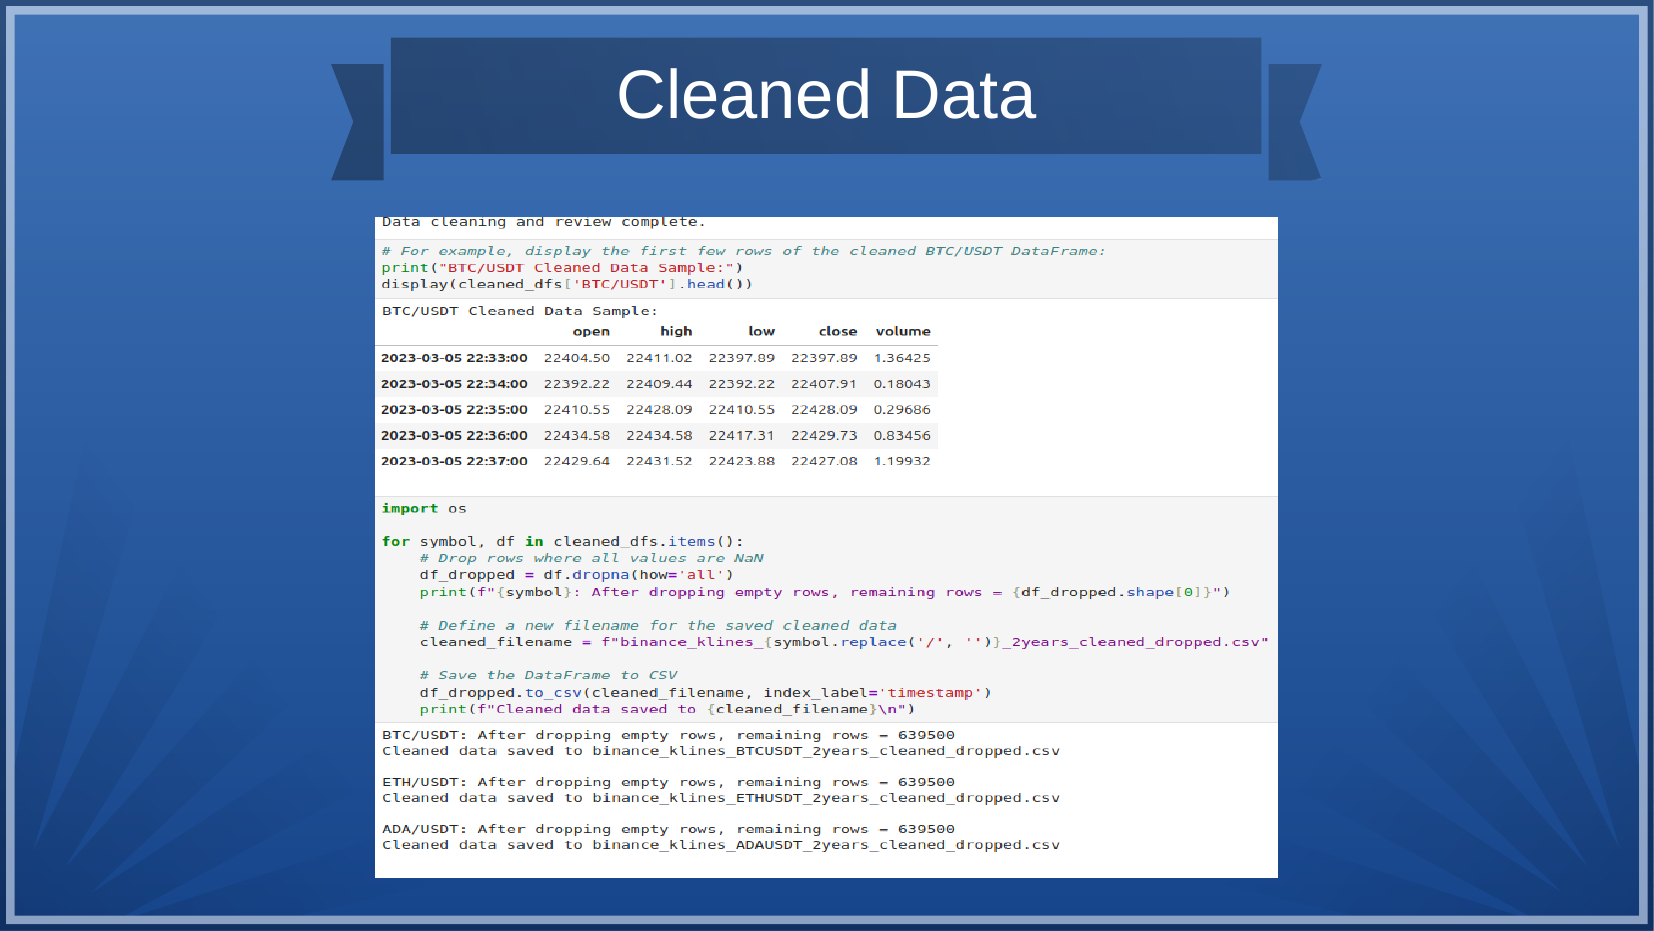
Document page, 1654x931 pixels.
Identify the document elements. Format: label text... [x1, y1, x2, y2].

title Cleaned Data [389, 35, 1264, 154]
picture [375, 217, 1278, 878]
